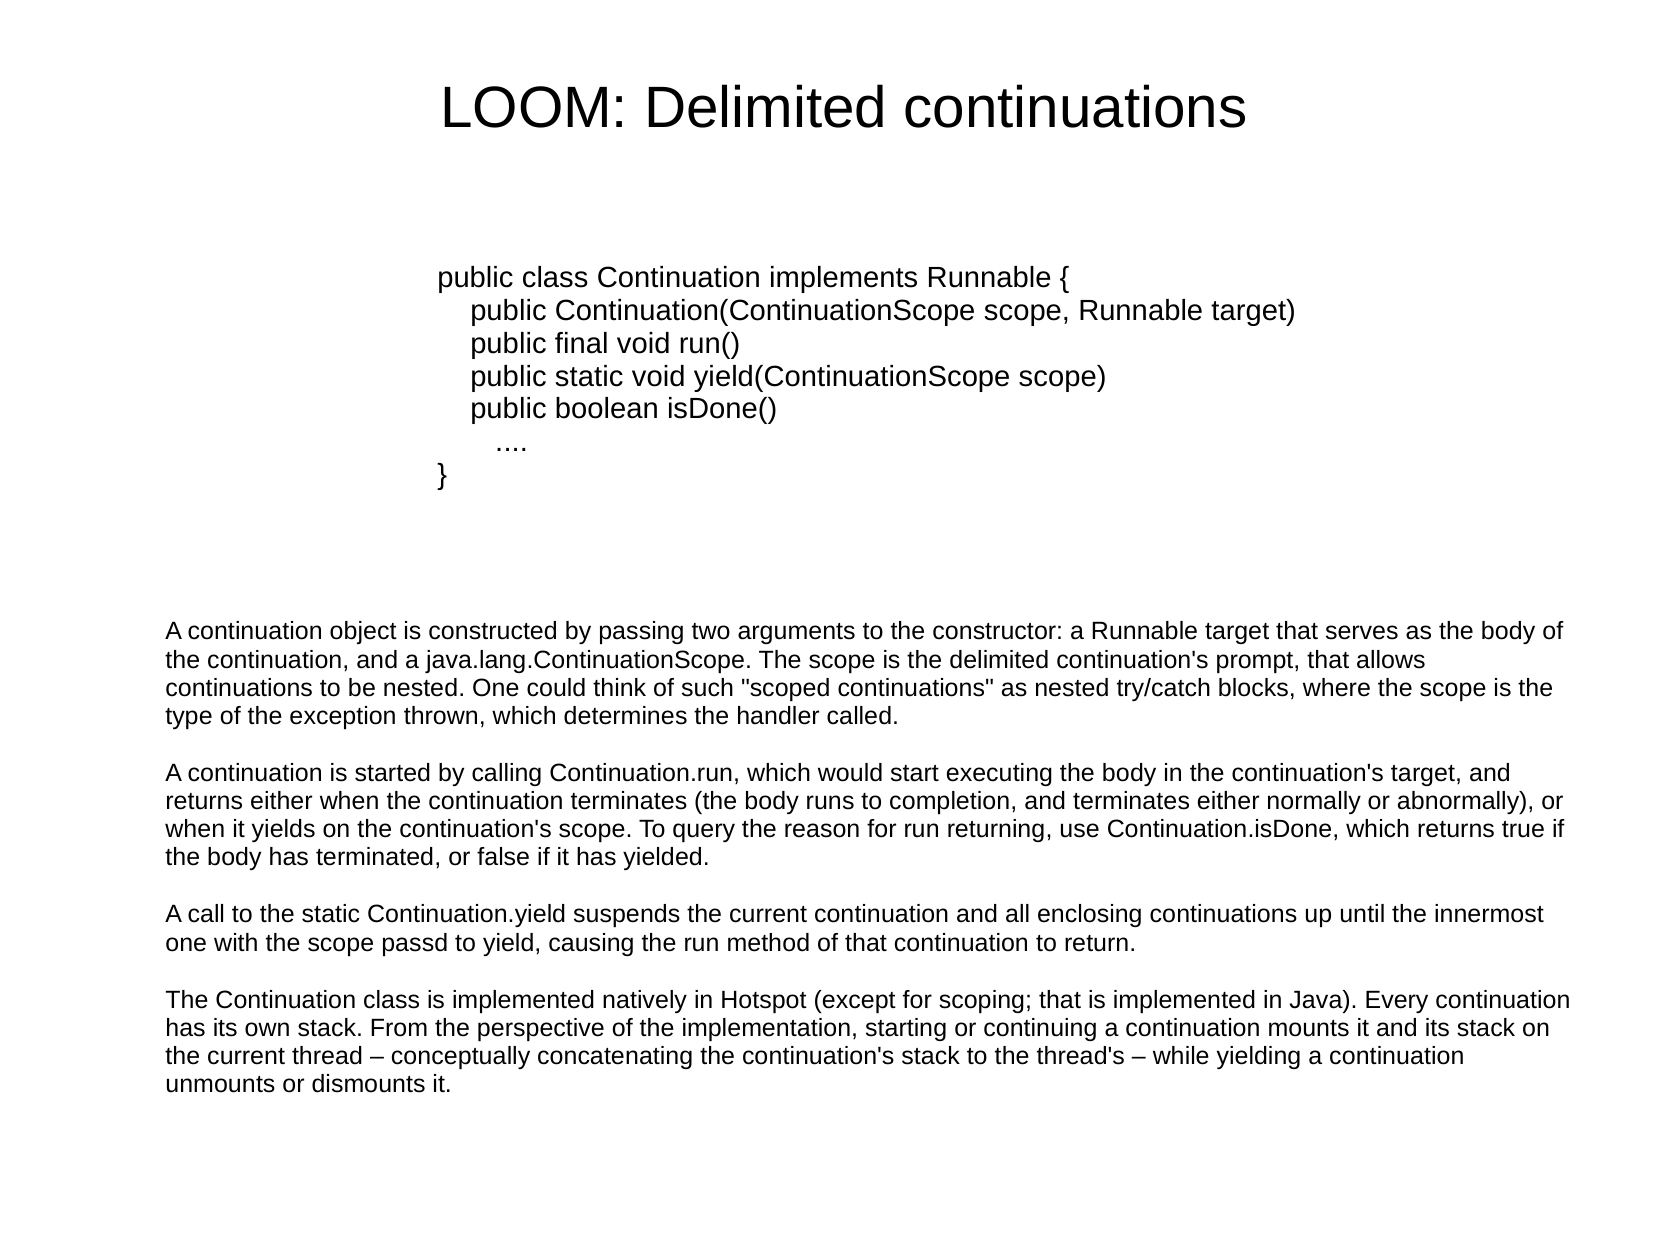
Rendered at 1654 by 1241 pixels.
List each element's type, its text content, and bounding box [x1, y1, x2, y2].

list A continuation object is constructed by passing two arguments to the constructor: a Runnable target that serves as the body of the continuation, and a java.lang.ContinuationScope. The scope is the delimited continuation's prompt, that allows continuations to be nested. One could think of such "scoped continuations" as nested try/catch blocks, where the scope is the type of the exception thrown, which determines the handler called. A continuation is started by calling Continuation.run, which would start executing the body in the continuation's target, and returns either when the continuation terminates (the body runs to completion, and terminates either normally or abnormally), or when it yields on the continuation's scope. To query the reason for run returning, use Continuation.isDone, which returns true if the body has terminated, or false if it has yielded. A call to the static Continuation.yield suspends the current continuation and all enclosing continuations up until the innermost one with the scope passd to yield, causing the run method of that continuation to return. The Continuation class is implemented natively in Hotspot (except for scoping; that is implemented in Java). Every continuation has its own stack. From the perspective of the implementation, starting or continuing a continuation mounts it and its stack on the current thread – conceptually concatenating the continuation's stack to the thread's – while yielding a continuation unmounts or dismounts it. [94, 555, 1583, 1102]
title LOOM: Delimited continuations [82, 49, 1571, 166]
text_box public class Continuation implements Runnable { public Continuation(ContinuationScope scope, Runnable target) public final void run() public static void yield(ContinuationScope scope) public boolean isDone() .... } [387, 253, 1308, 497]
